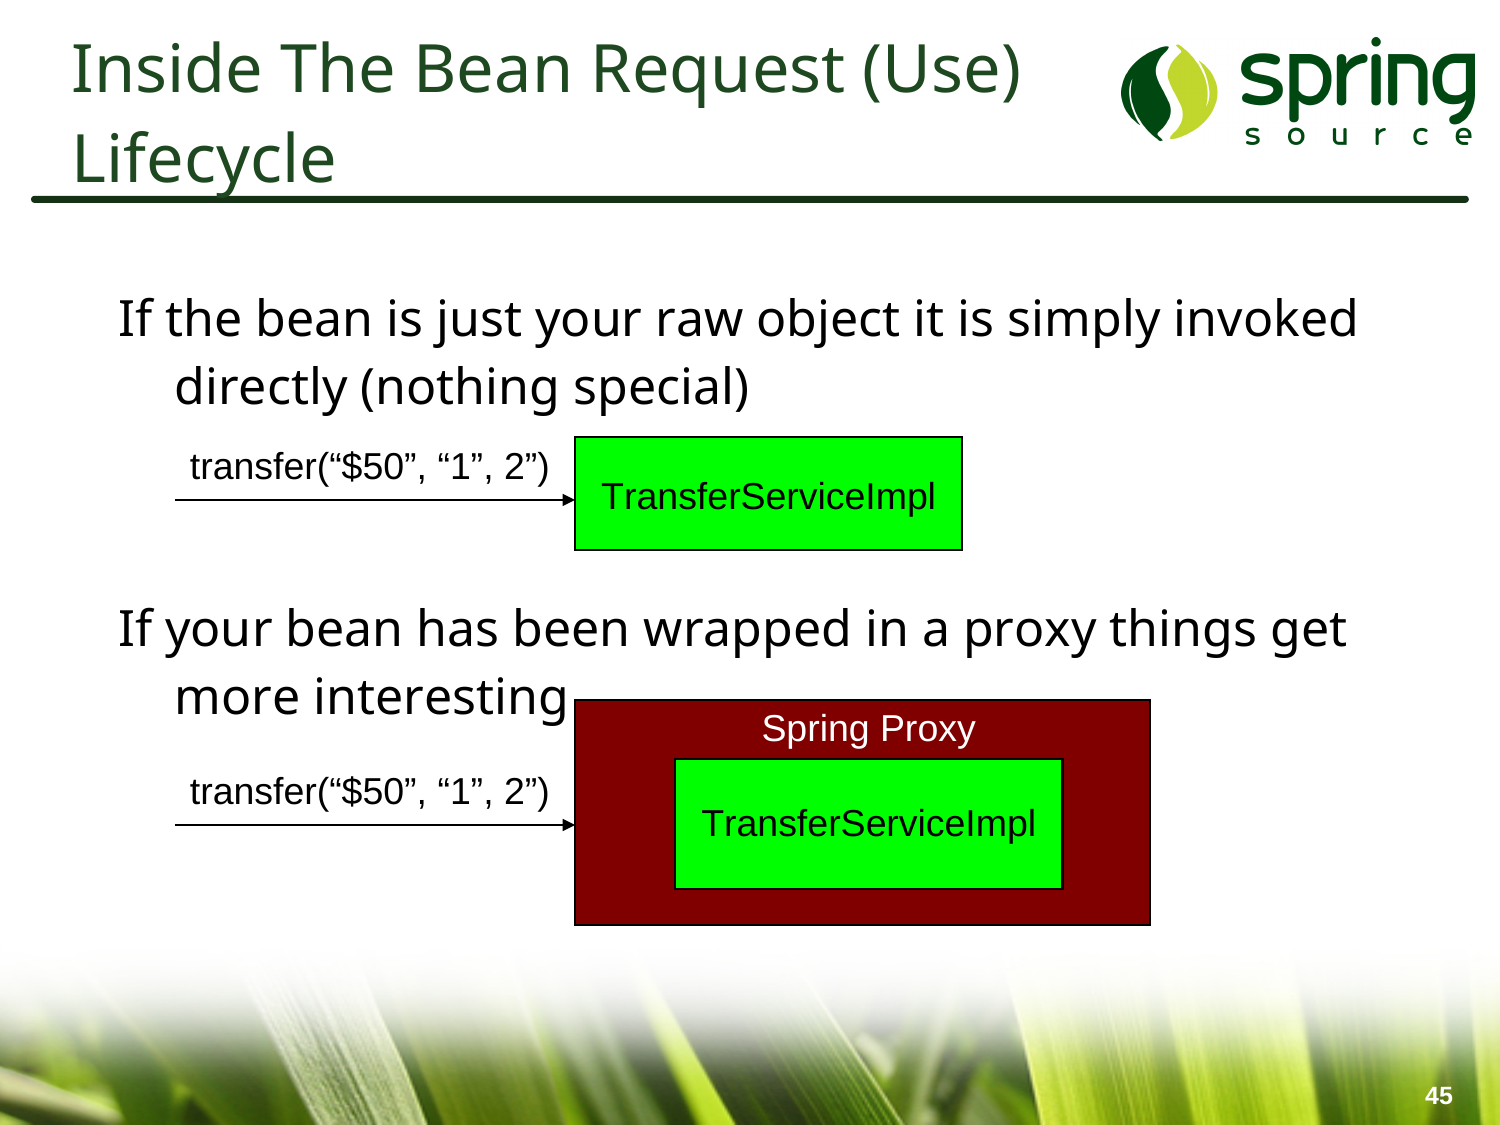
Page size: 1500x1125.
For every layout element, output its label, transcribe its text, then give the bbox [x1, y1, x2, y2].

text_box transfer(“$50”, “1”, 2”) [175, 437, 566, 495]
text_box [574, 526, 963, 550]
text_box Spring Proxy [600, 699, 1138, 758]
text_box TransferServiceImpl [675, 794, 1063, 853]
text_box transfer(“$50”, “1”, 2”) [175, 762, 566, 820]
text_box [574, 437, 963, 468]
text_box TransferServiceImpl [574, 468, 963, 526]
picture [1121, 37, 1475, 145]
text_box [575, 699, 1150, 925]
title Inside The Bean Request (Use) Lifecycle [56, 13, 1089, 191]
list If the bean is just your raw object it is simply invoked directly (nothing special) If your bean has been wrapped in a proxy things get more interesting [103, 275, 1394, 938]
picture [0, 944, 1500, 1125]
